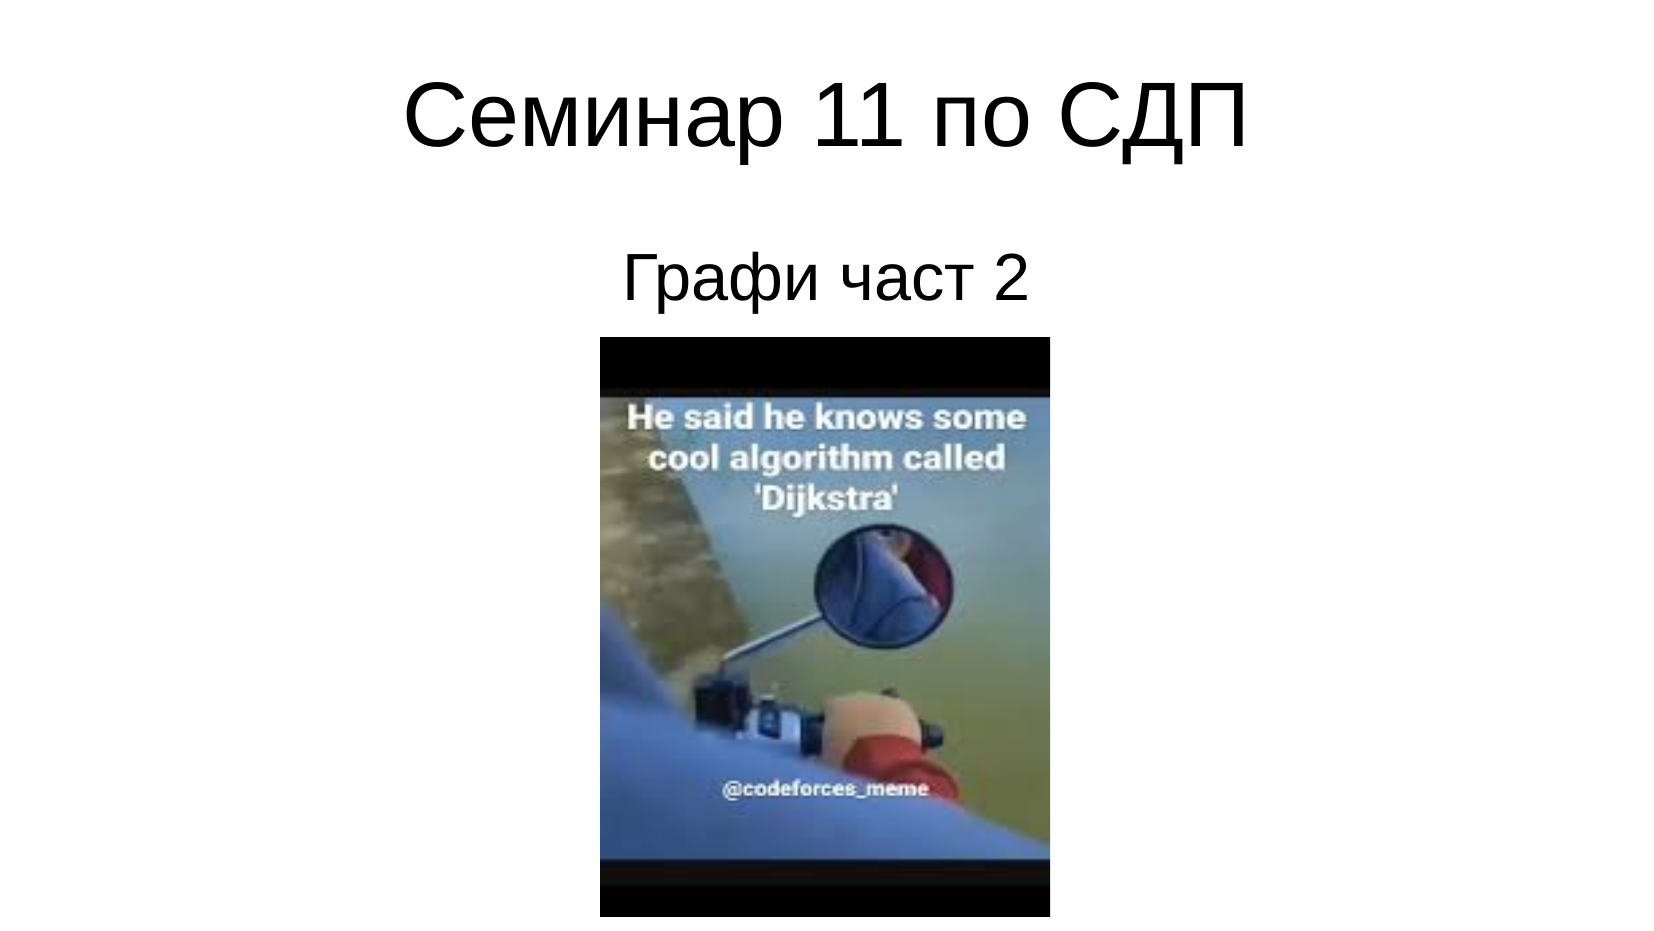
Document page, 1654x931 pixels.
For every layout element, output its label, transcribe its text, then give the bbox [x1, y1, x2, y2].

picture [600, 337, 1051, 917]
subtitle Графи част 2 [82, 217, 1571, 338]
title Семинар 11 по СДП [82, 37, 1571, 193]
